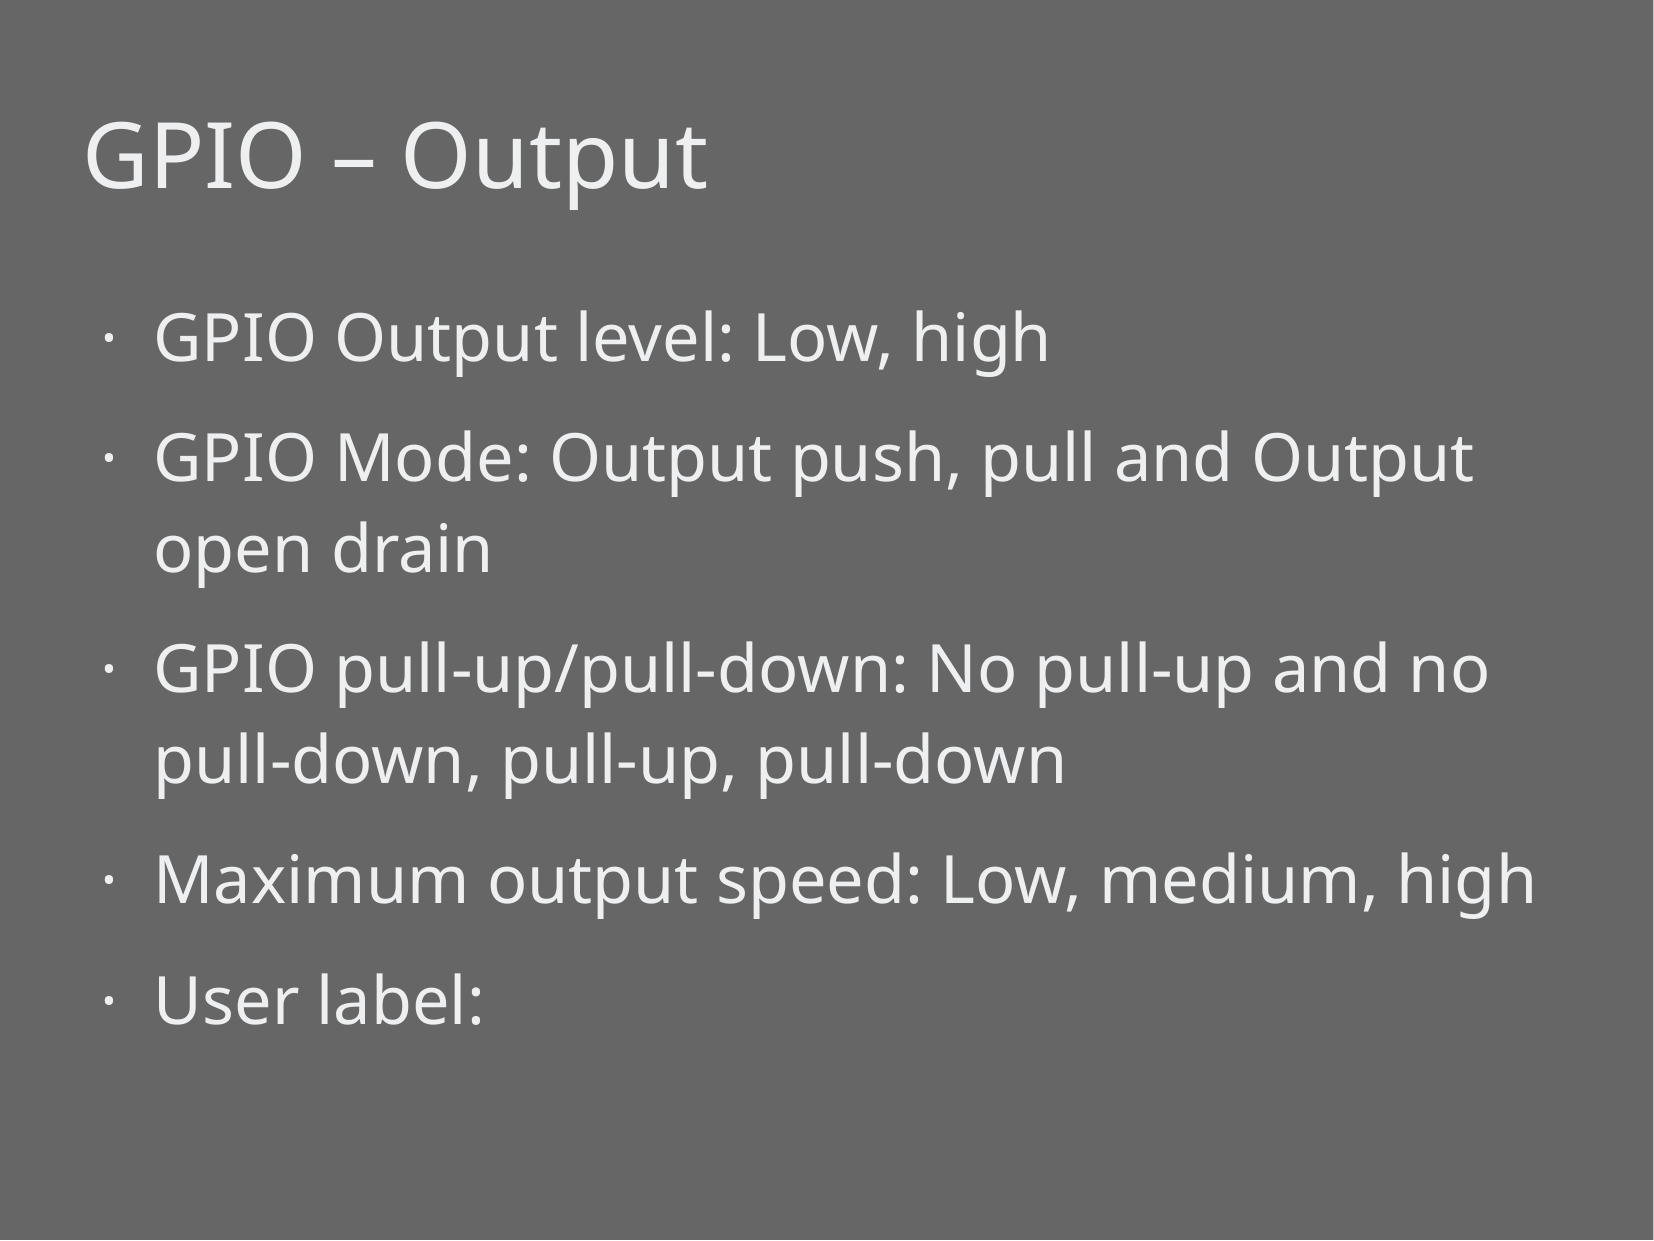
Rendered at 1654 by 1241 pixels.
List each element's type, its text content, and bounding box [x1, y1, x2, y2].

title GPIO – Output [82, 49, 1571, 257]
list GPIO Output level: Low, high GPIO Mode: Output push, pull and Output open drain GPIO pull-up/pull-down: No pull-up and no pull-down, pull-up, pull-down Maximum output speed: Low, medium, high User label: [82, 290, 1571, 1031]
